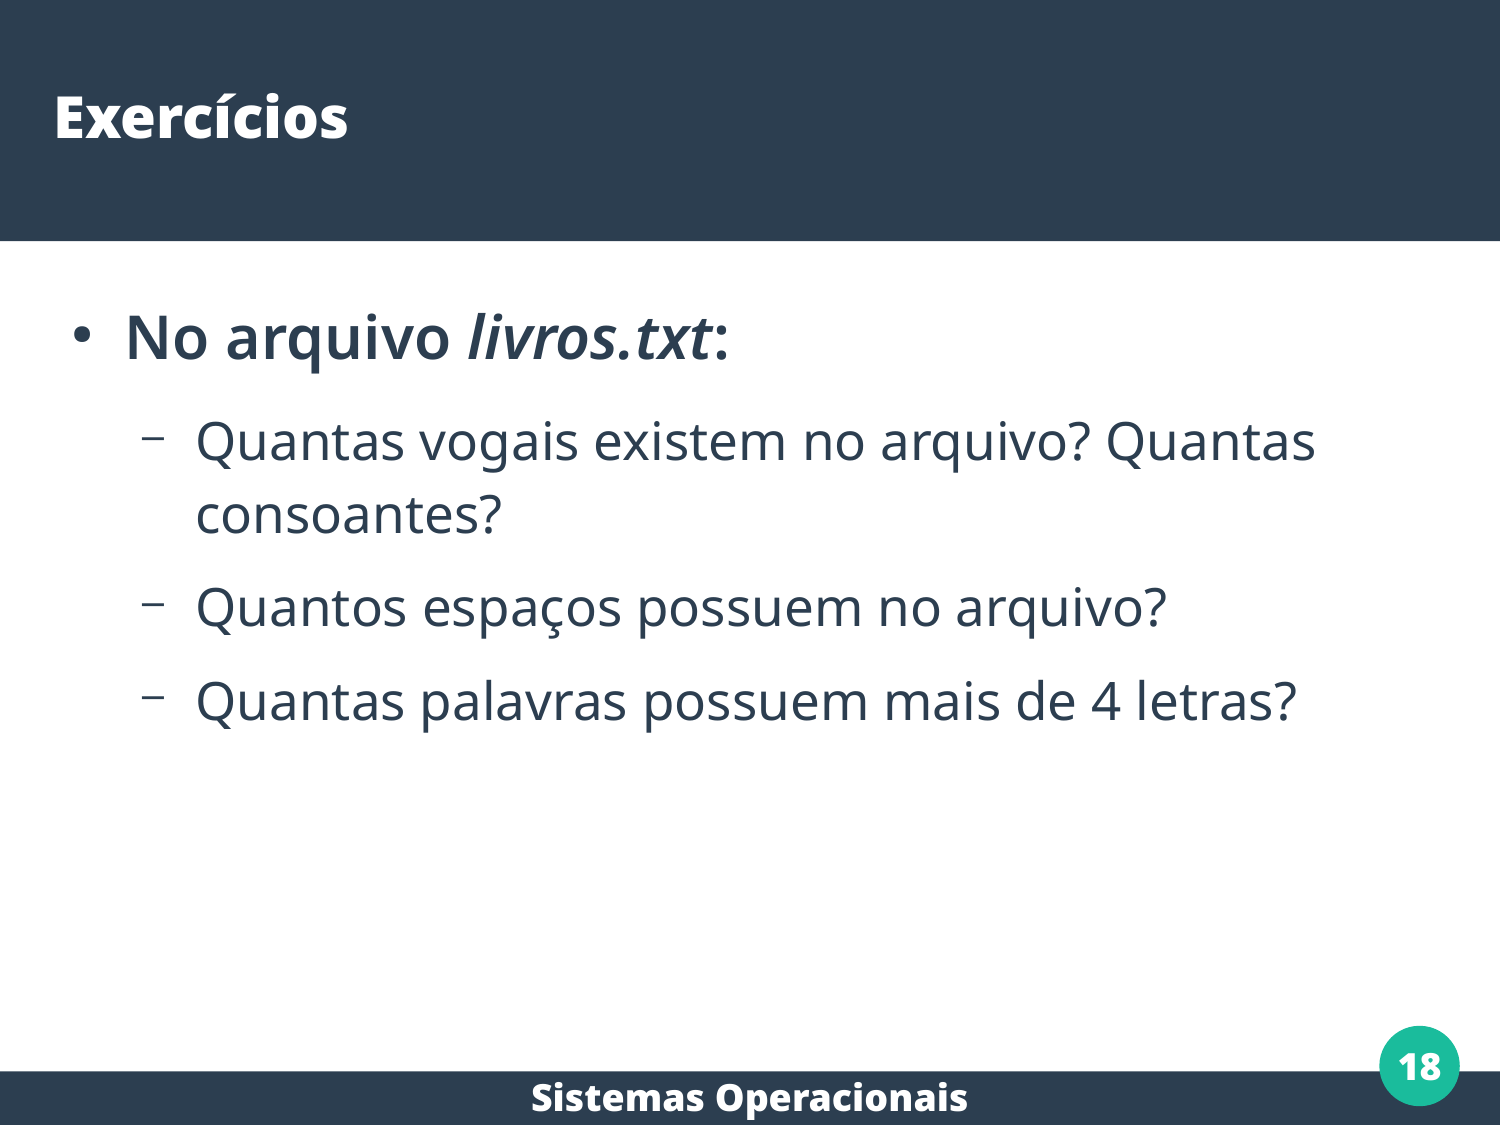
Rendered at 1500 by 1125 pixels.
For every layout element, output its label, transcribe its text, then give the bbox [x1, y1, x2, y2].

title Exercícios [53, 44, 1447, 188]
list No arquivo livros.txt: Quantas vogais existem no arquivo? Quantas consoantes? Quantos espaços possuem no arquivo? Quantas palavras possuem mais de 4 letras? [53, 294, 1447, 1045]
